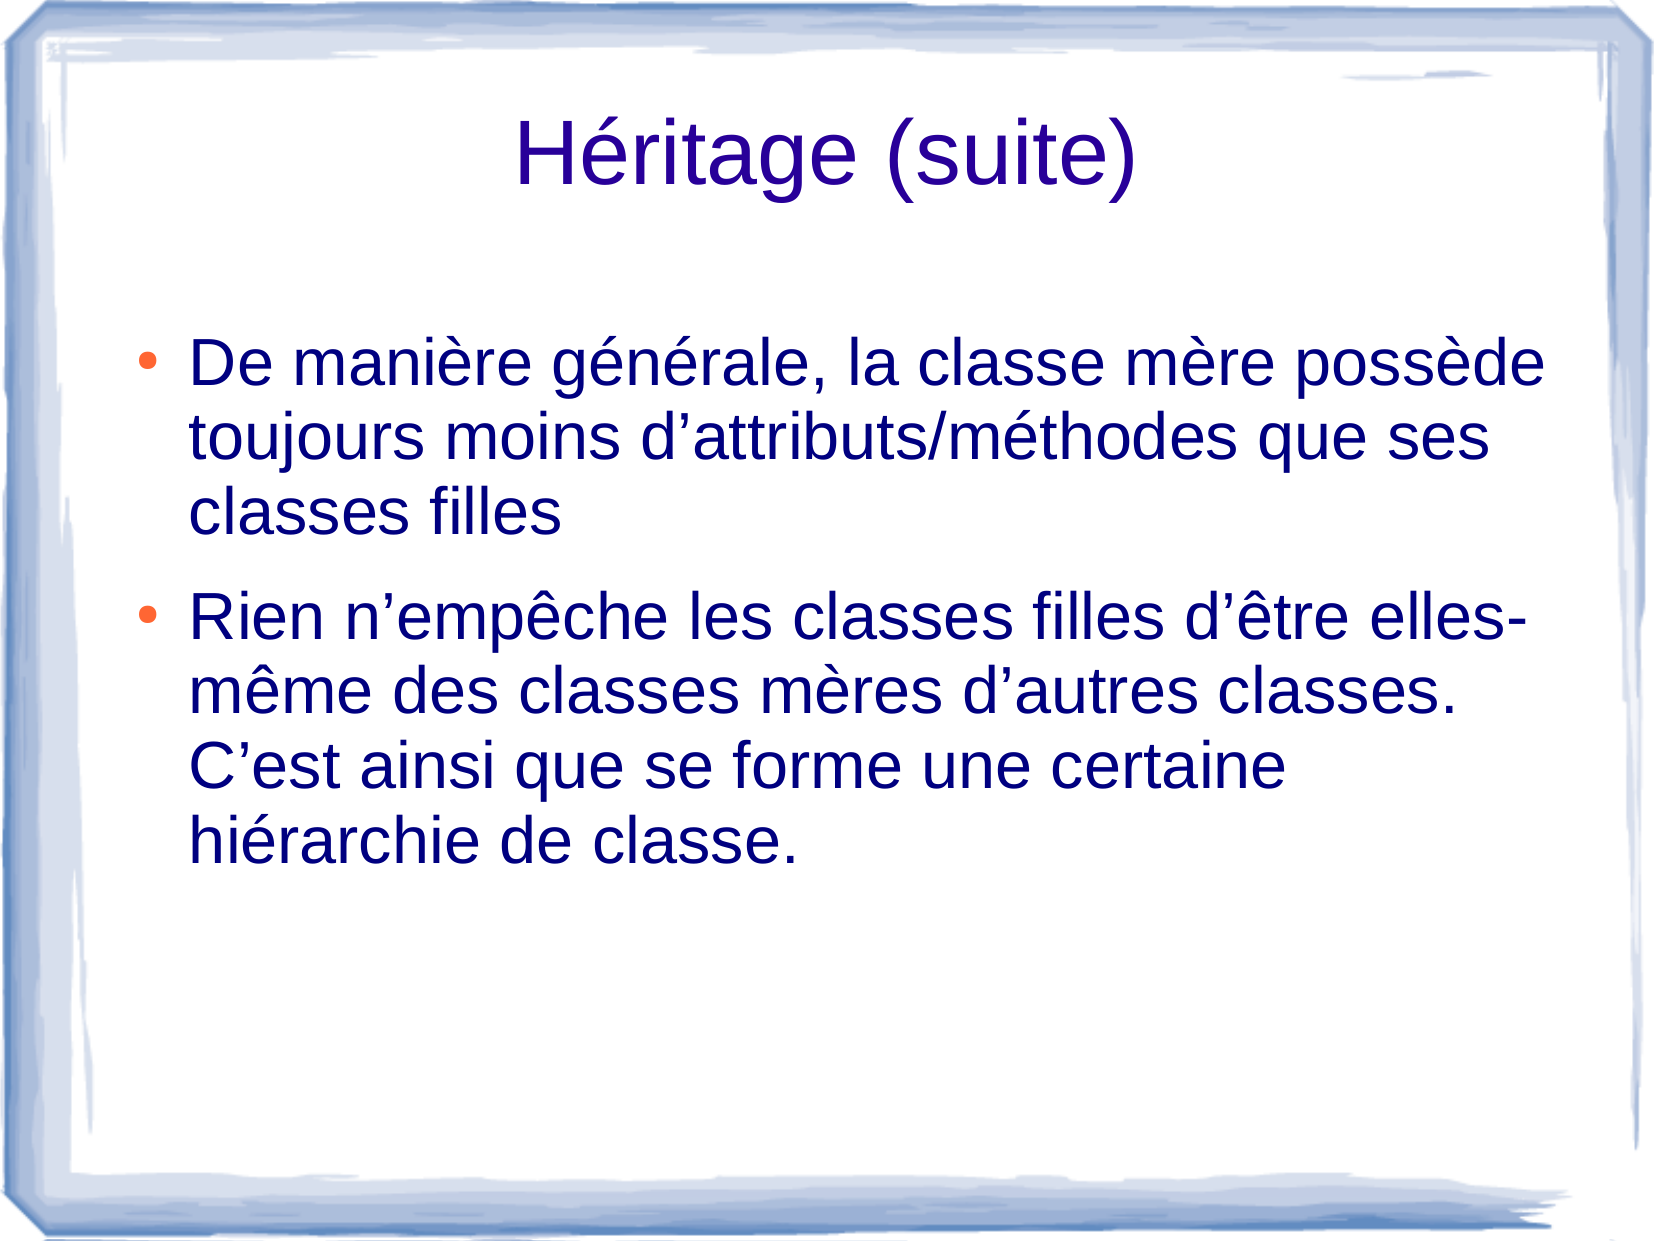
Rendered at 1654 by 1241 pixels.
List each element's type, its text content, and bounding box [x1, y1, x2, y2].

list De manière générale, la classe mère possède toujours moins d’attributs/méthodes que ses classes filles Rien n’empêche les classes filles d’être elles-même des classes mères d’autres classes. C’est ainsi que se forme une certaine hiérarchie de classe. [118, 324, 1571, 1045]
picture [0, 0, 1654, 1241]
title Héritage (suite) [82, 49, 1571, 257]
